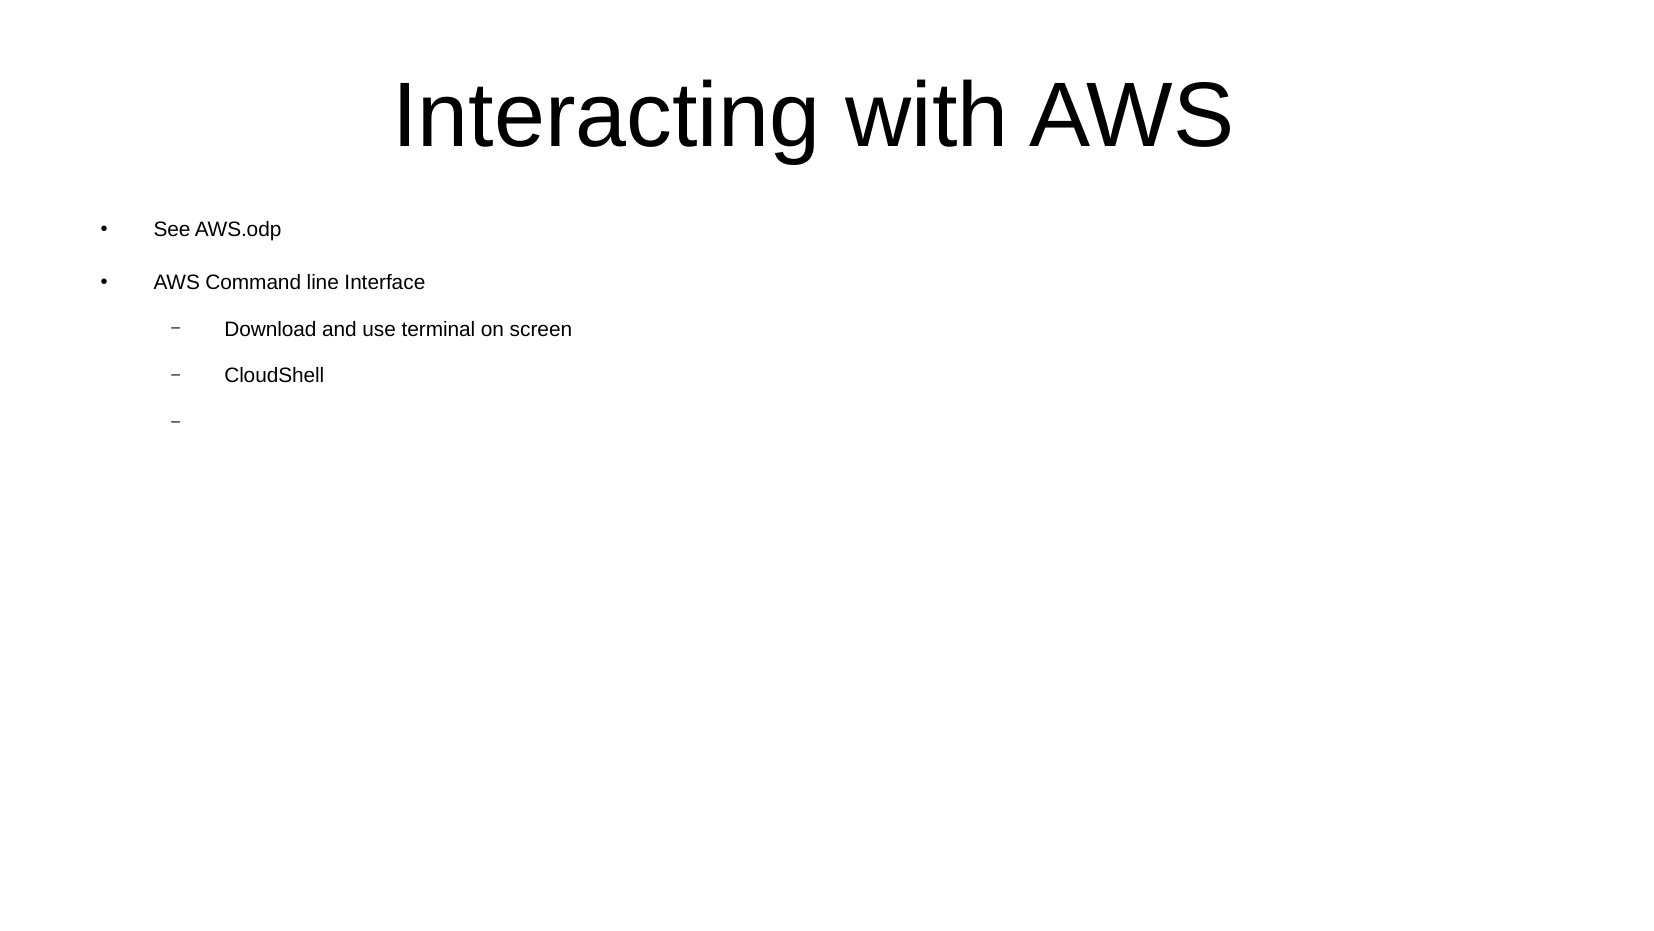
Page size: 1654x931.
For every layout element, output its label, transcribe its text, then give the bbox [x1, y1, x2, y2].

list See AWS.odp AWS Command line Interface Download and use terminal on screen CloudShell [82, 217, 1571, 758]
title Interacting with AWS [82, 37, 1571, 193]
